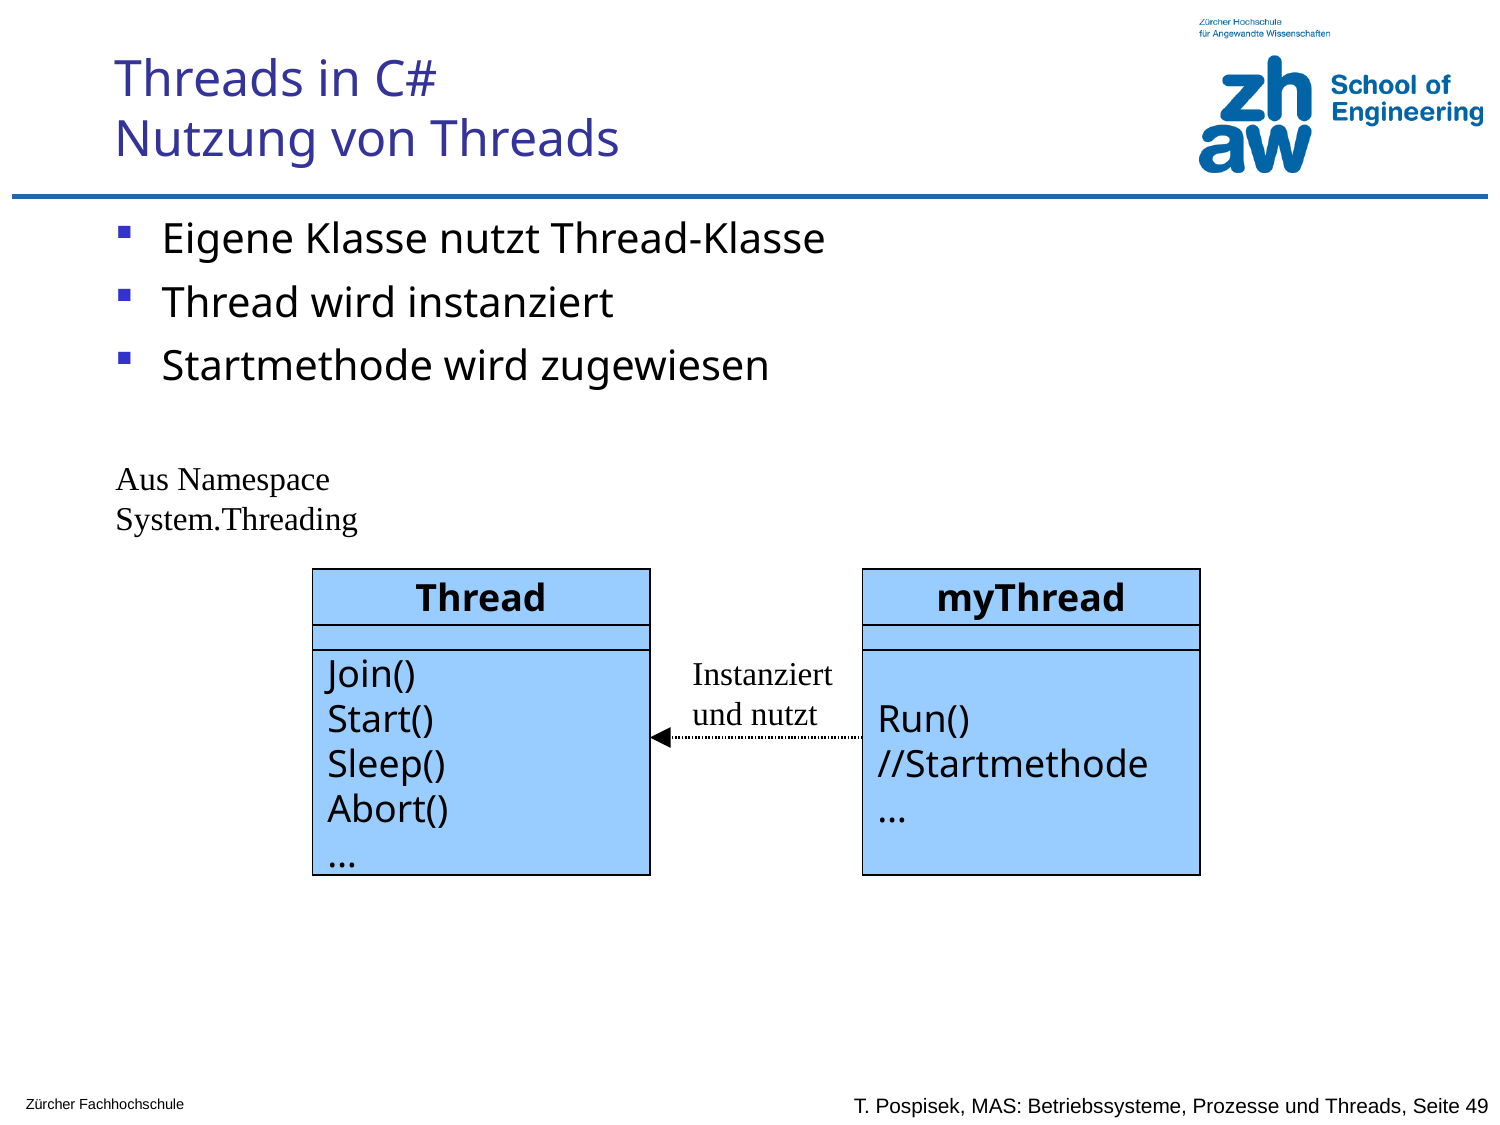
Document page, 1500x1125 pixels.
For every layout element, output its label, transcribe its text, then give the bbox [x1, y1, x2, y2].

text_box Aus Namespace System.Threading [100, 449, 374, 545]
text_box [312, 624, 650, 650]
text_box [862, 624, 1200, 650]
text_box Run() //Startmethode … [862, 650, 1200, 875]
text_box Eigene Klasse nutzt Thread-Klasse Thread wird instanziert Startmethode wird zugewiesen [99, 200, 1288, 397]
text_box Thread [312, 568, 650, 624]
picture [1199, 19, 1483, 173]
text_box Join() Start() Sleep() Abort() … [312, 650, 650, 875]
text_box myThread [862, 568, 1200, 624]
title Threads in C# Nutzung von Threads [99, 50, 1379, 163]
text_box Instanziert und nutzt [677, 644, 857, 740]
